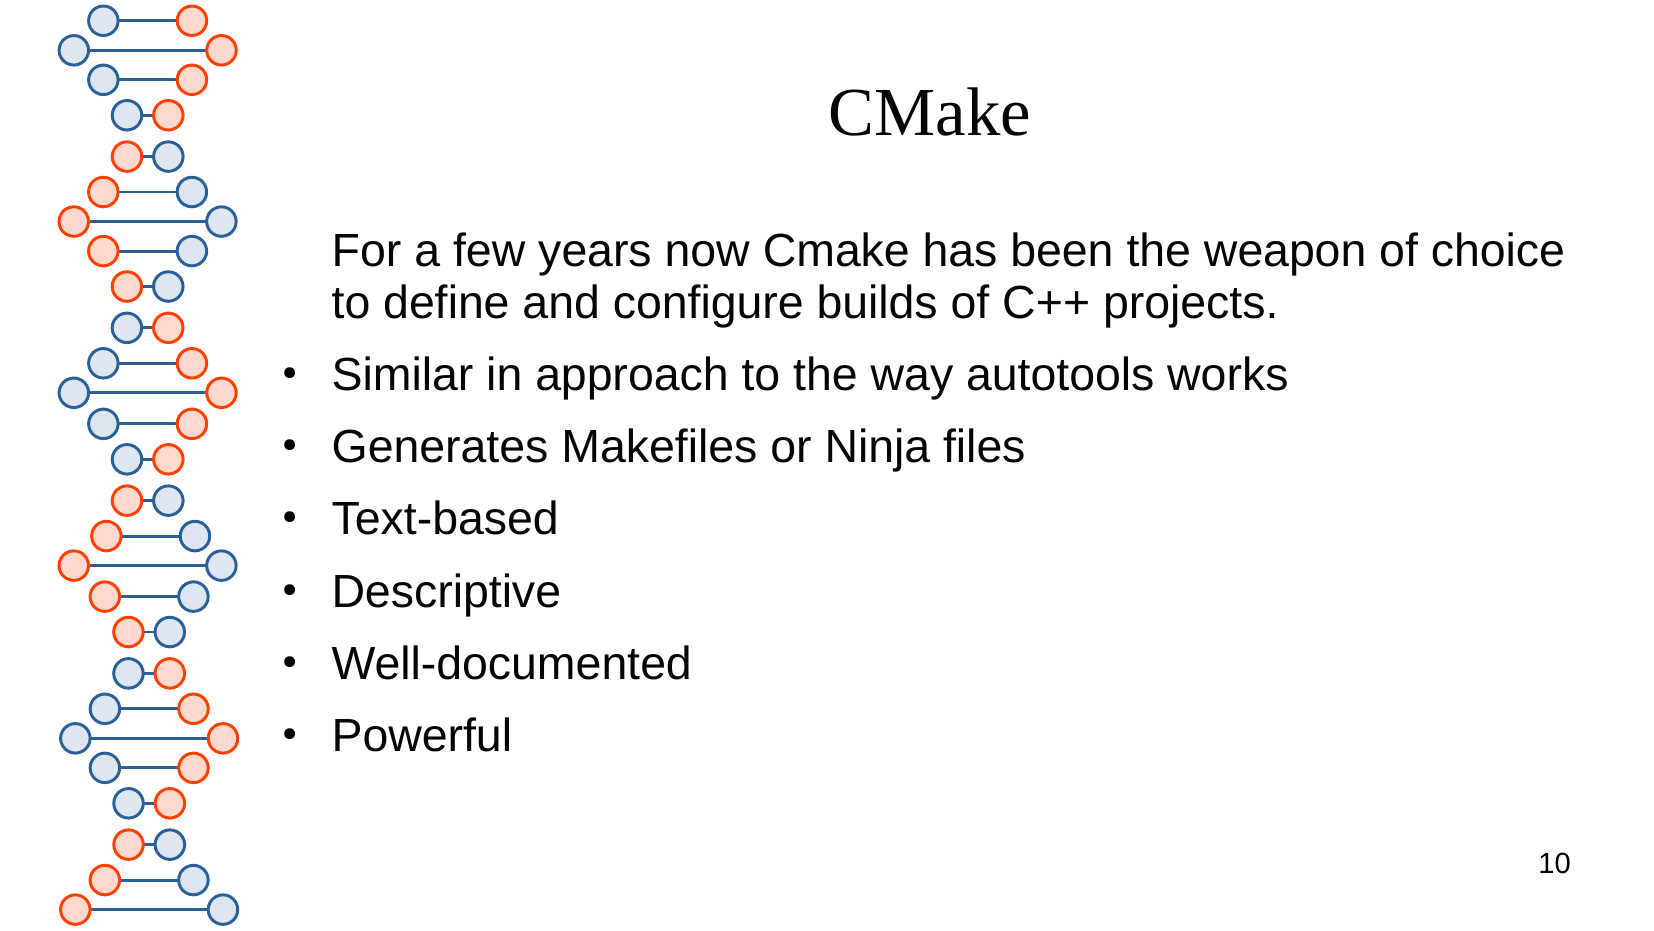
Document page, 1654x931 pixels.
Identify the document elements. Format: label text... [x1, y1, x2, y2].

title CMake [265, 35, 1595, 189]
list For a few years now Cmake has been the weapon of choice to define and configure builds of C++ projects. Similar in approach to the way autotools works Generates Makefiles or Ninja files Text-based Descriptive Well-documented Powerful [265, 224, 1595, 764]
